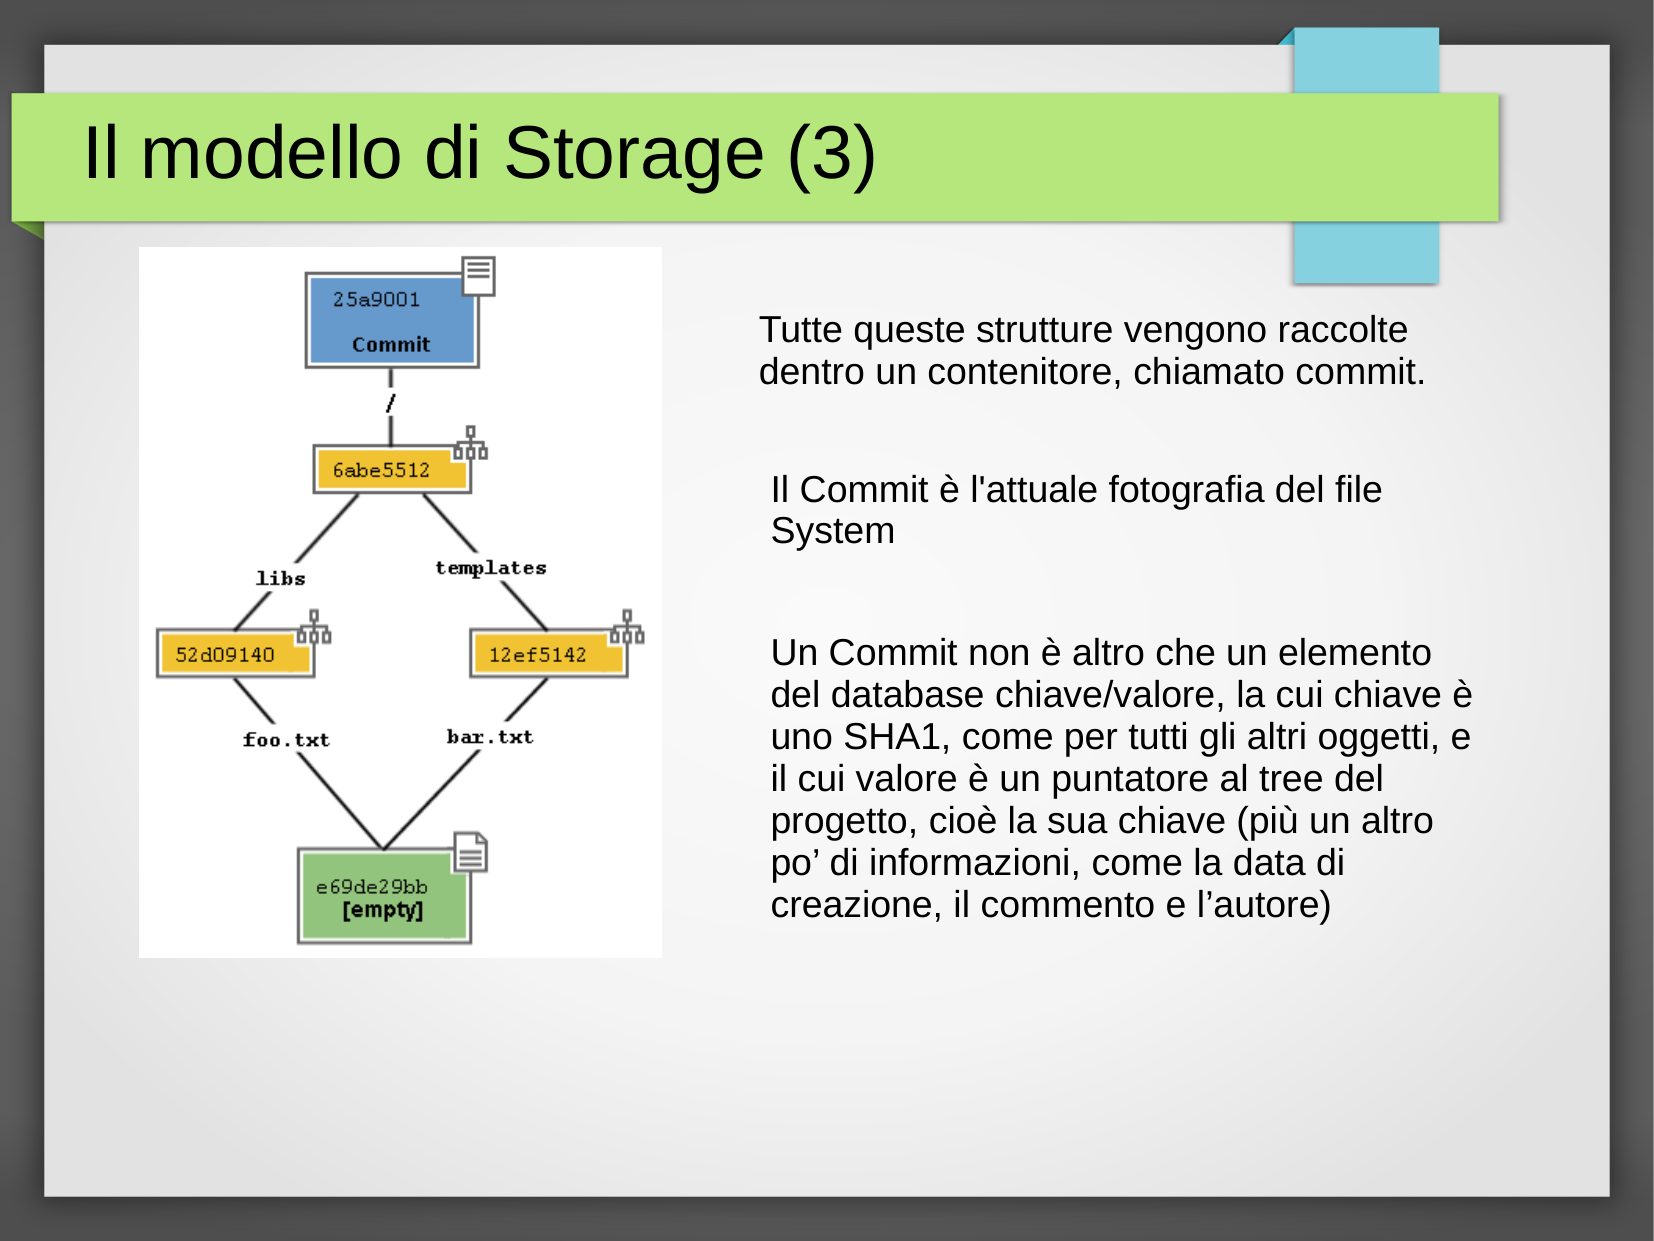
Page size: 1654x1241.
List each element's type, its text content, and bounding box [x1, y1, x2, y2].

picture [0, 0, 1654, 1241]
text_box Il Commit è l'attuale fotografia del file System [755, 460, 1418, 560]
text_box Tutte queste strutture vengono raccolte dentro un contenitore, chiamato commit. [744, 301, 1465, 401]
text_box Un Commit non è altro che un elemento del database chiave/valore, la cui chiave è uno SHA1, come per tutti gli altri oggetti, e il cui valore è un puntatore al tree del progetto, cioè la sua chiave (più un altro po’ di informazioni, come la data di creazione, il commento e l’autore) [755, 624, 1501, 934]
title Il modello di Storage (3) [82, 49, 1571, 257]
